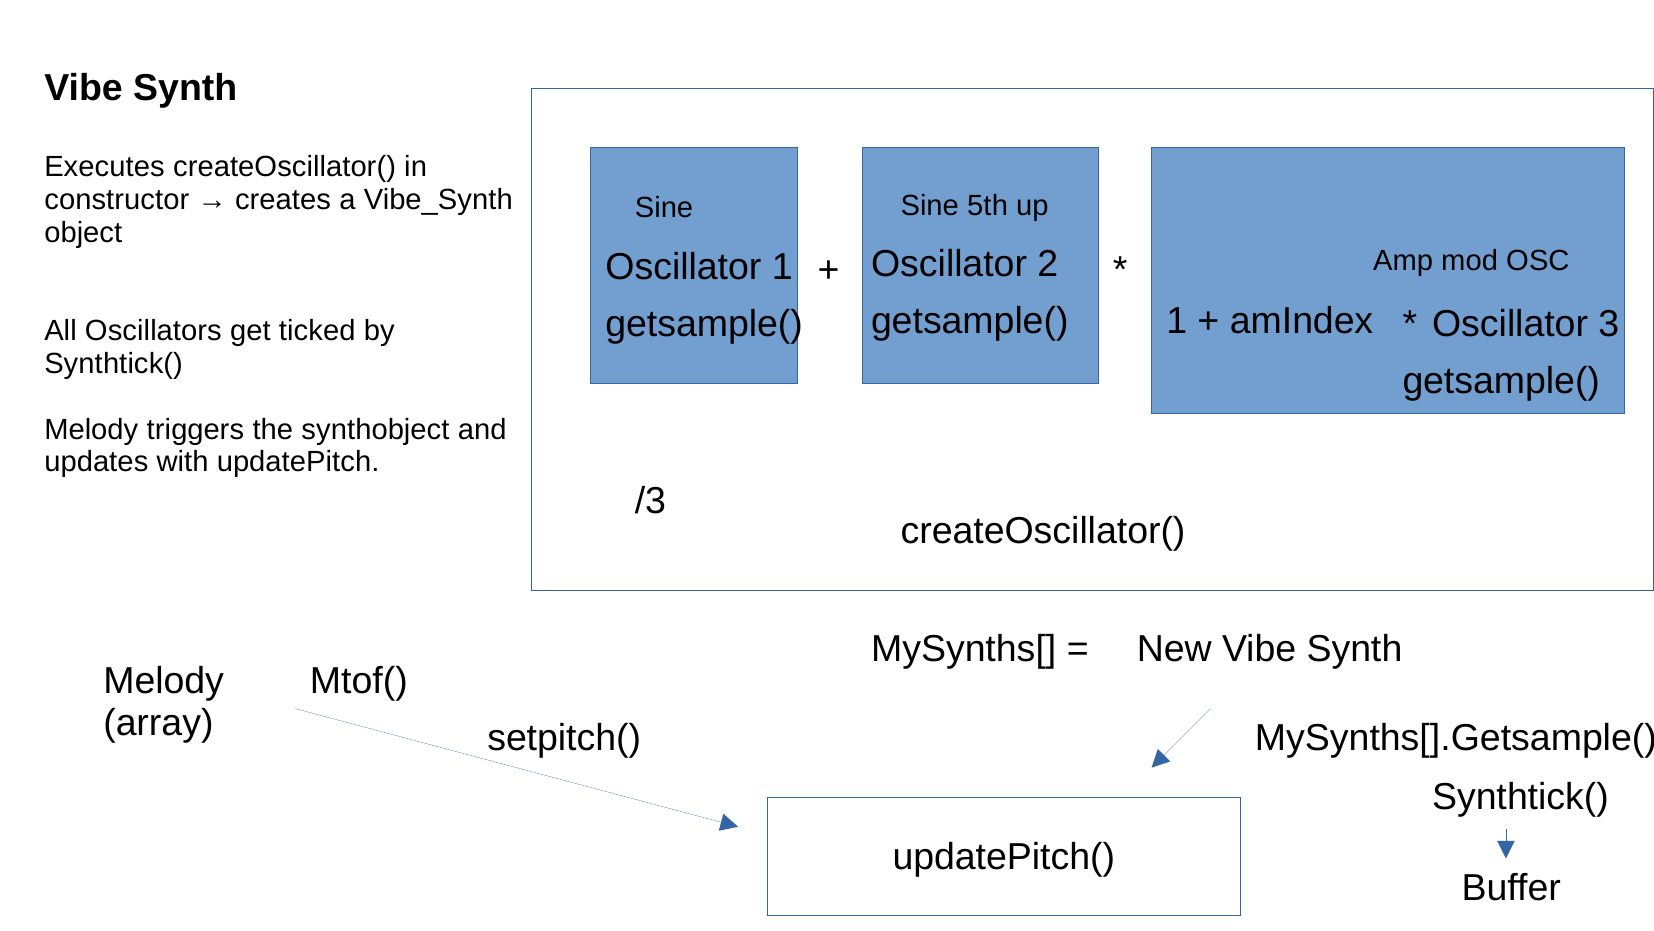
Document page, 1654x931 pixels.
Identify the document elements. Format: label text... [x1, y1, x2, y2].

text_box Vibe Synth Executes createOscillator() in constructor → creates a Vibe_Synth object All Oscillators get ticked by Synthtick() Melody triggers the synthobject and updates with updatePitch. [29, 59, 532, 650]
text_box Amp mod OSC [1358, 236, 1653, 352]
text_box createOscillator() [885, 501, 1241, 559]
text_box updatePitch() [767, 797, 1241, 916]
text_box * [1387, 295, 1447, 352]
text_box Melody (array) [88, 651, 296, 751]
text_box [862, 147, 1099, 235]
text_box Mtof() [295, 651, 532, 711]
text_box * [1098, 240, 1158, 291]
text_box + [802, 240, 863, 295]
text_box setpitch() [472, 708, 739, 798]
text_box [590, 147, 798, 238]
text_box MySynths[] = [856, 620, 1152, 677]
text_box Sine 5th up [885, 181, 1123, 239]
text_box New Vibe Synth [1152, 620, 1418, 677]
text_box Oscillator 2 [856, 235, 1151, 291]
text_box /3 [620, 472, 768, 530]
text_box getsample() [856, 291, 1182, 351]
text_box [590, 355, 798, 384]
text_box Sine [620, 183, 798, 241]
text_box [862, 351, 1099, 384]
text_box getsample() [590, 295, 916, 355]
text_box Buffer [1446, 858, 1654, 916]
text_box Oscillator 1 [590, 238, 856, 295]
text_box getsample() [1387, 352, 1654, 412]
text_box MySynths[].Getsample() [1240, 708, 1654, 850]
text_box [1151, 147, 1625, 291]
text_box 1 + amIndex [1151, 291, 1418, 414]
